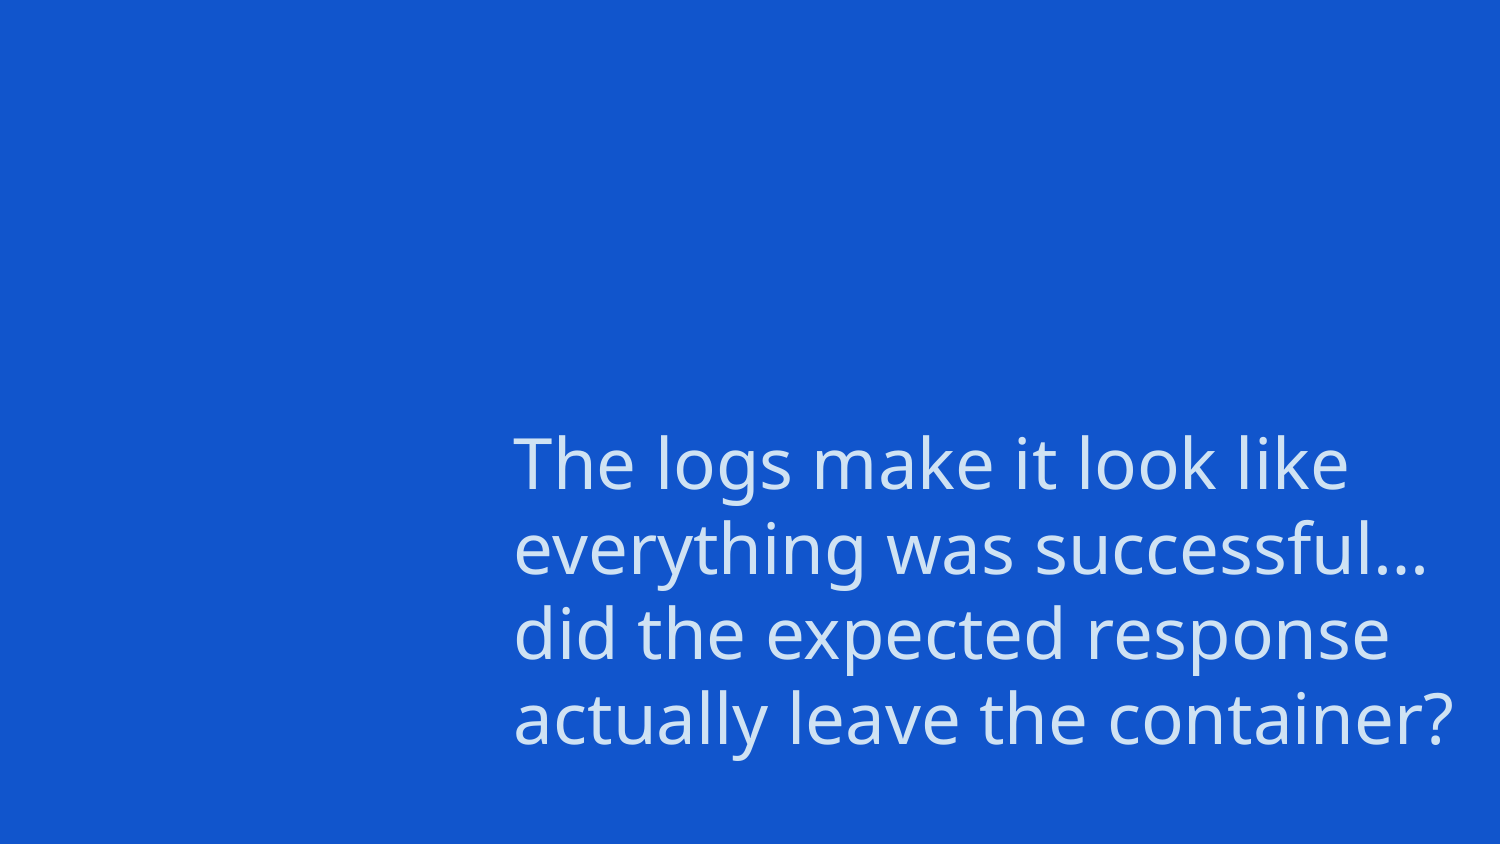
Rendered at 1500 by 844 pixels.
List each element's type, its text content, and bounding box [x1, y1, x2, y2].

text_box The logs make it look like everything was successful… did the expected response actually leave the container? [499, 403, 1500, 835]
